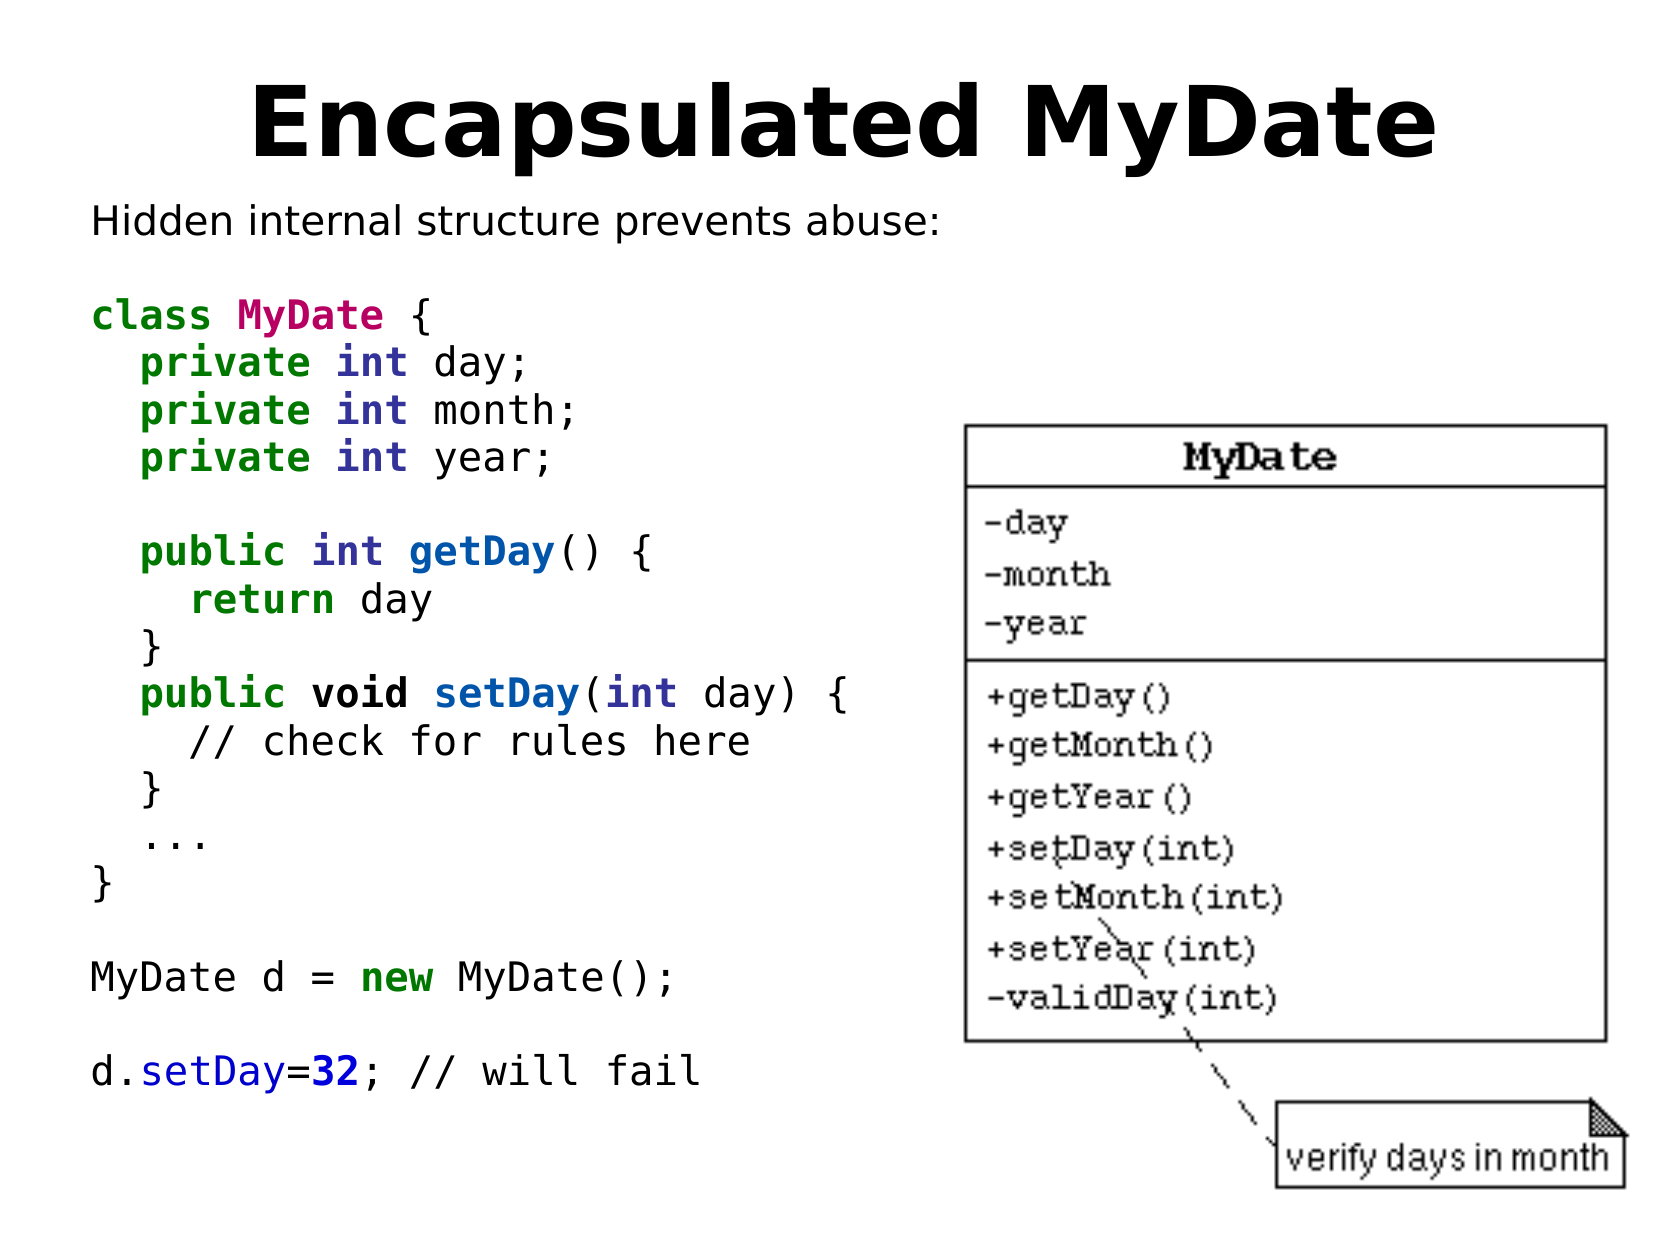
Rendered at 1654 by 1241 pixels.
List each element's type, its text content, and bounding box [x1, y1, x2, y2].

list Hidden internal structure prevents abuse: class MyDate { private int day; private int month; private int year; public int getDay() { return day } public void setDay(int day) { // check for rules here } ... } MyDate d = new MyDate(); d.setDay=32; // will fail [47, 197, 1016, 1158]
title Encapsulated MyDate [82, 49, 1571, 196]
picture [953, 413, 1642, 1205]
